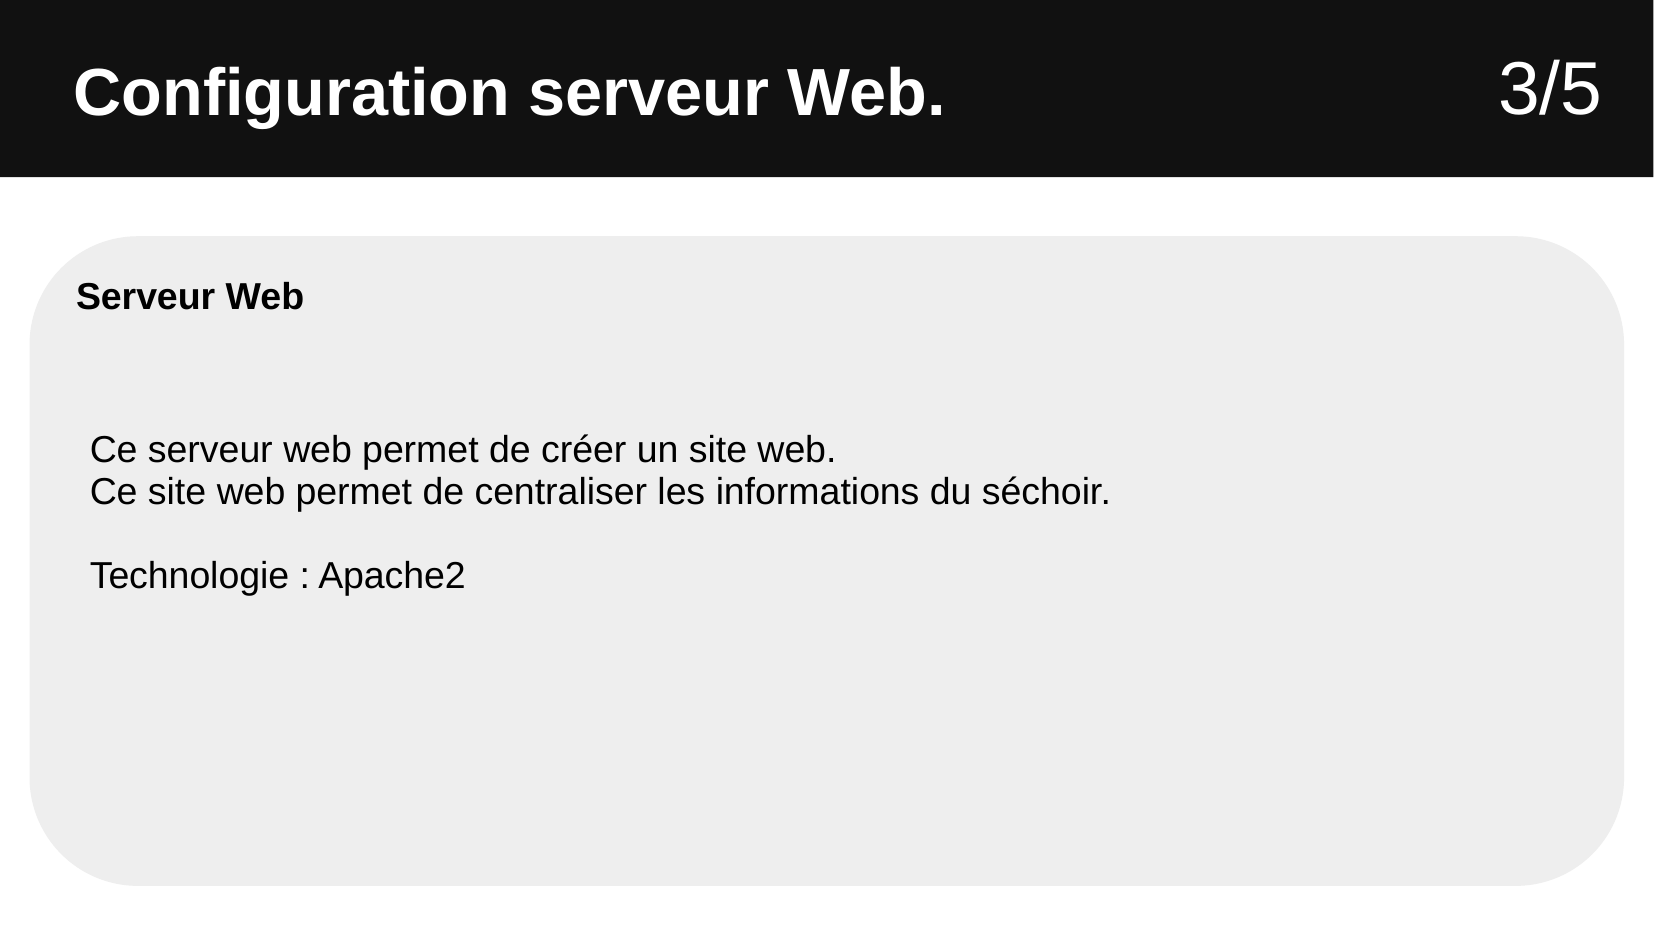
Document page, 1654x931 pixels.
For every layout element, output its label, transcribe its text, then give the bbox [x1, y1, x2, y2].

text_box [1625, 0, 1654, 178]
text_box Ce serveur web permet de créer un site web. Ce site web permet de centraliser les informations du séchoir. Technologie : Apache2 [74, 420, 1182, 604]
text_box 3/5 [1476, 0, 1625, 178]
text_box [0, 0, 1476, 178]
text_box Serveur Web [29, 236, 1625, 886]
text_box Configuration serveur Web. [59, 47, 1063, 138]
